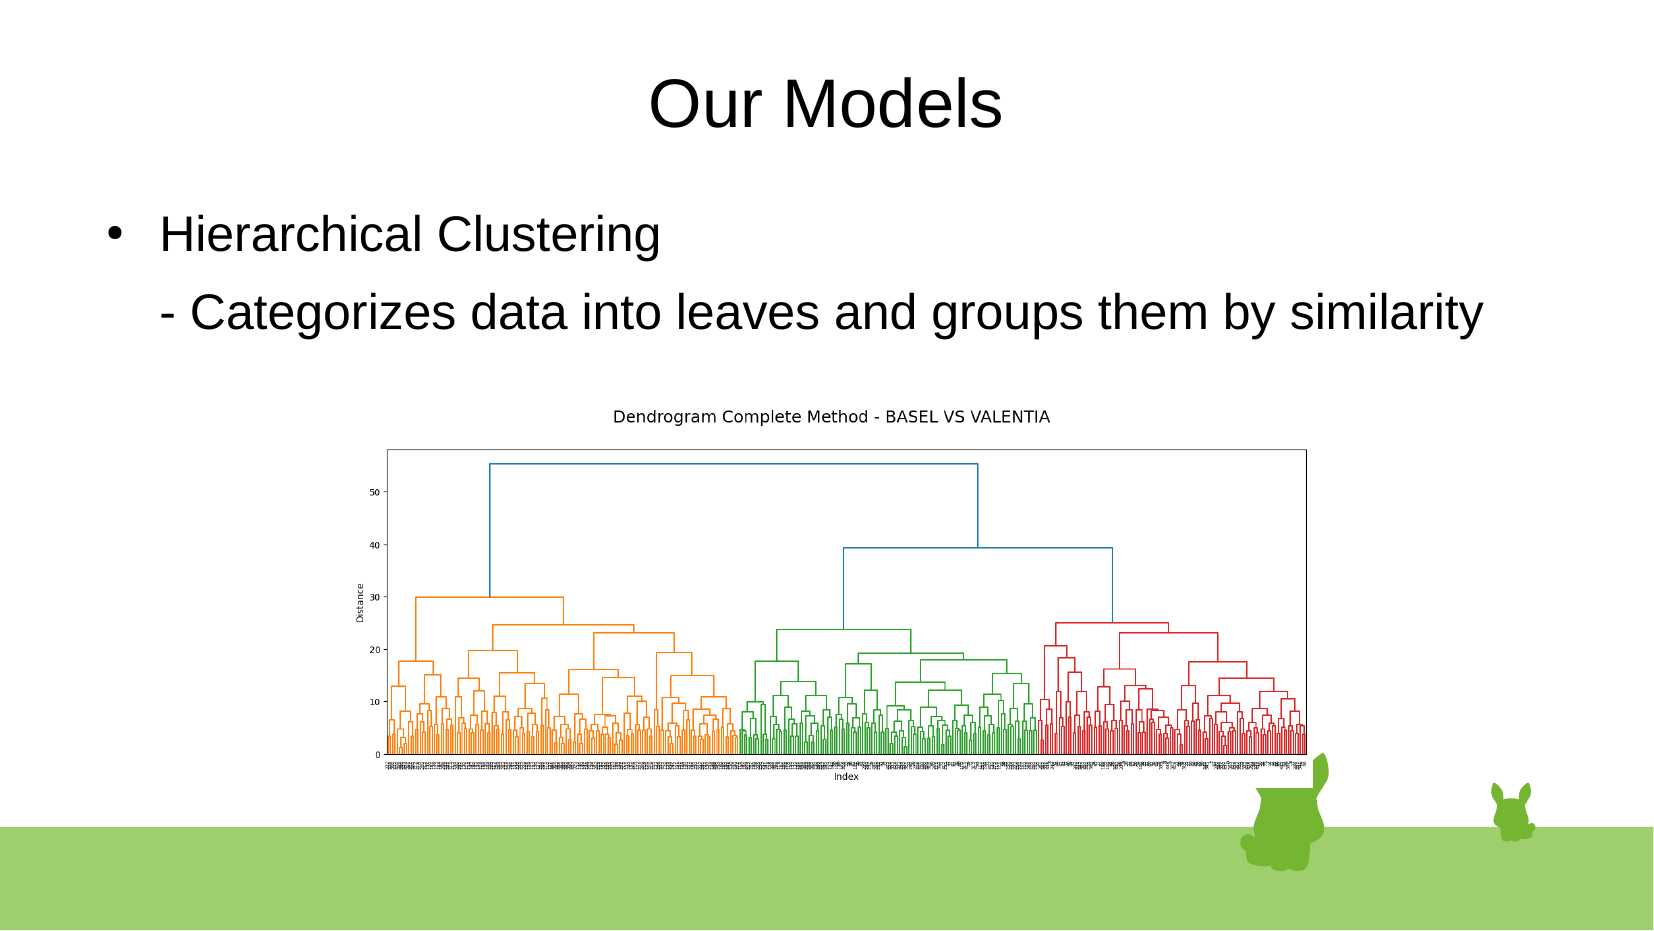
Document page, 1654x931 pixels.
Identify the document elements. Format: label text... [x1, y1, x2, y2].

title Our Models [88, 29, 1565, 178]
picture [349, 403, 1313, 788]
list Hierarchical Clustering - Categorizes data into leaves and groups them by similarity [88, 206, 1565, 739]
